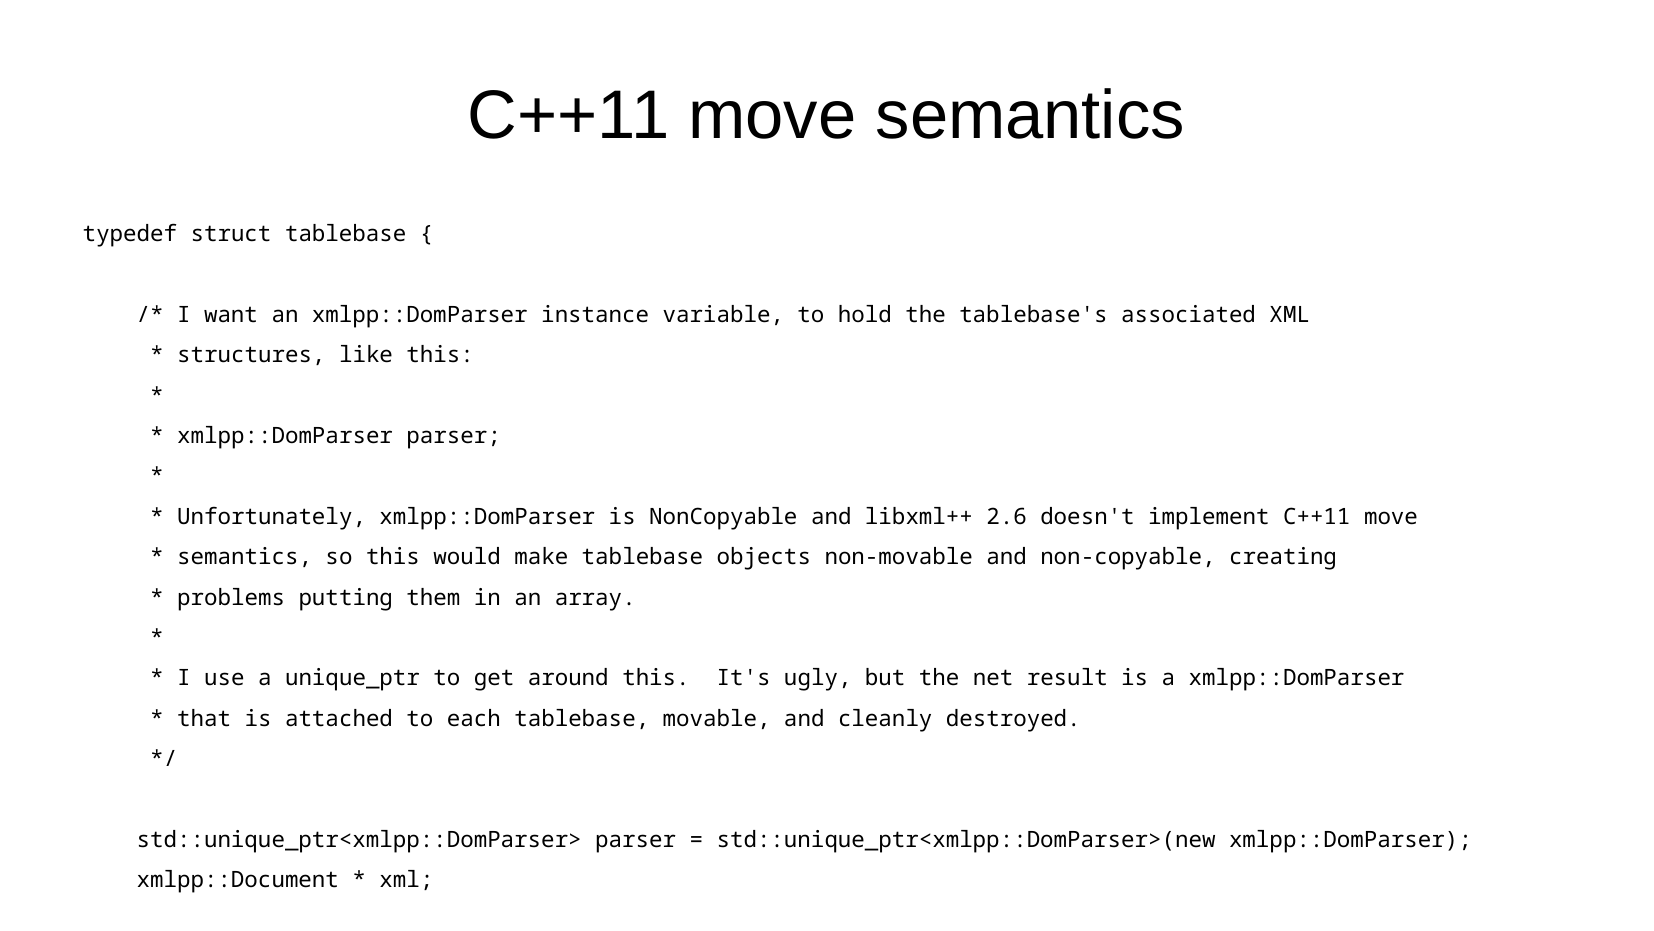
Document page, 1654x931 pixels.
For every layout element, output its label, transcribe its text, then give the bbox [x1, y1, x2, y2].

list typedef struct tablebase { /* I want an xmlpp::DomParser instance variable, to hold the tablebase's associated XML * structures, like this: * * xmlpp::DomParser parser; * * Unfortunately, xmlpp::DomParser is NonCopyable and libxml++ 2.6 doesn't implement C++11 move * semantics, so this would make tablebase objects non-movable and non-copyable, creating * problems putting them in an array. * * I use a unique_ptr to get around this. It's ugly, but the net result is a xmlpp::DomParser * that is attached to each tablebase, movable, and cleanly destroyed. */ std::unique_ptr<xmlpp::DomParser> parser = std::unique_ptr<xmlpp::DomParser>(new xmlpp::DomParser); xmlpp::Document * xml; [82, 217, 1571, 898]
title C++11 move semantics [82, 37, 1571, 193]
